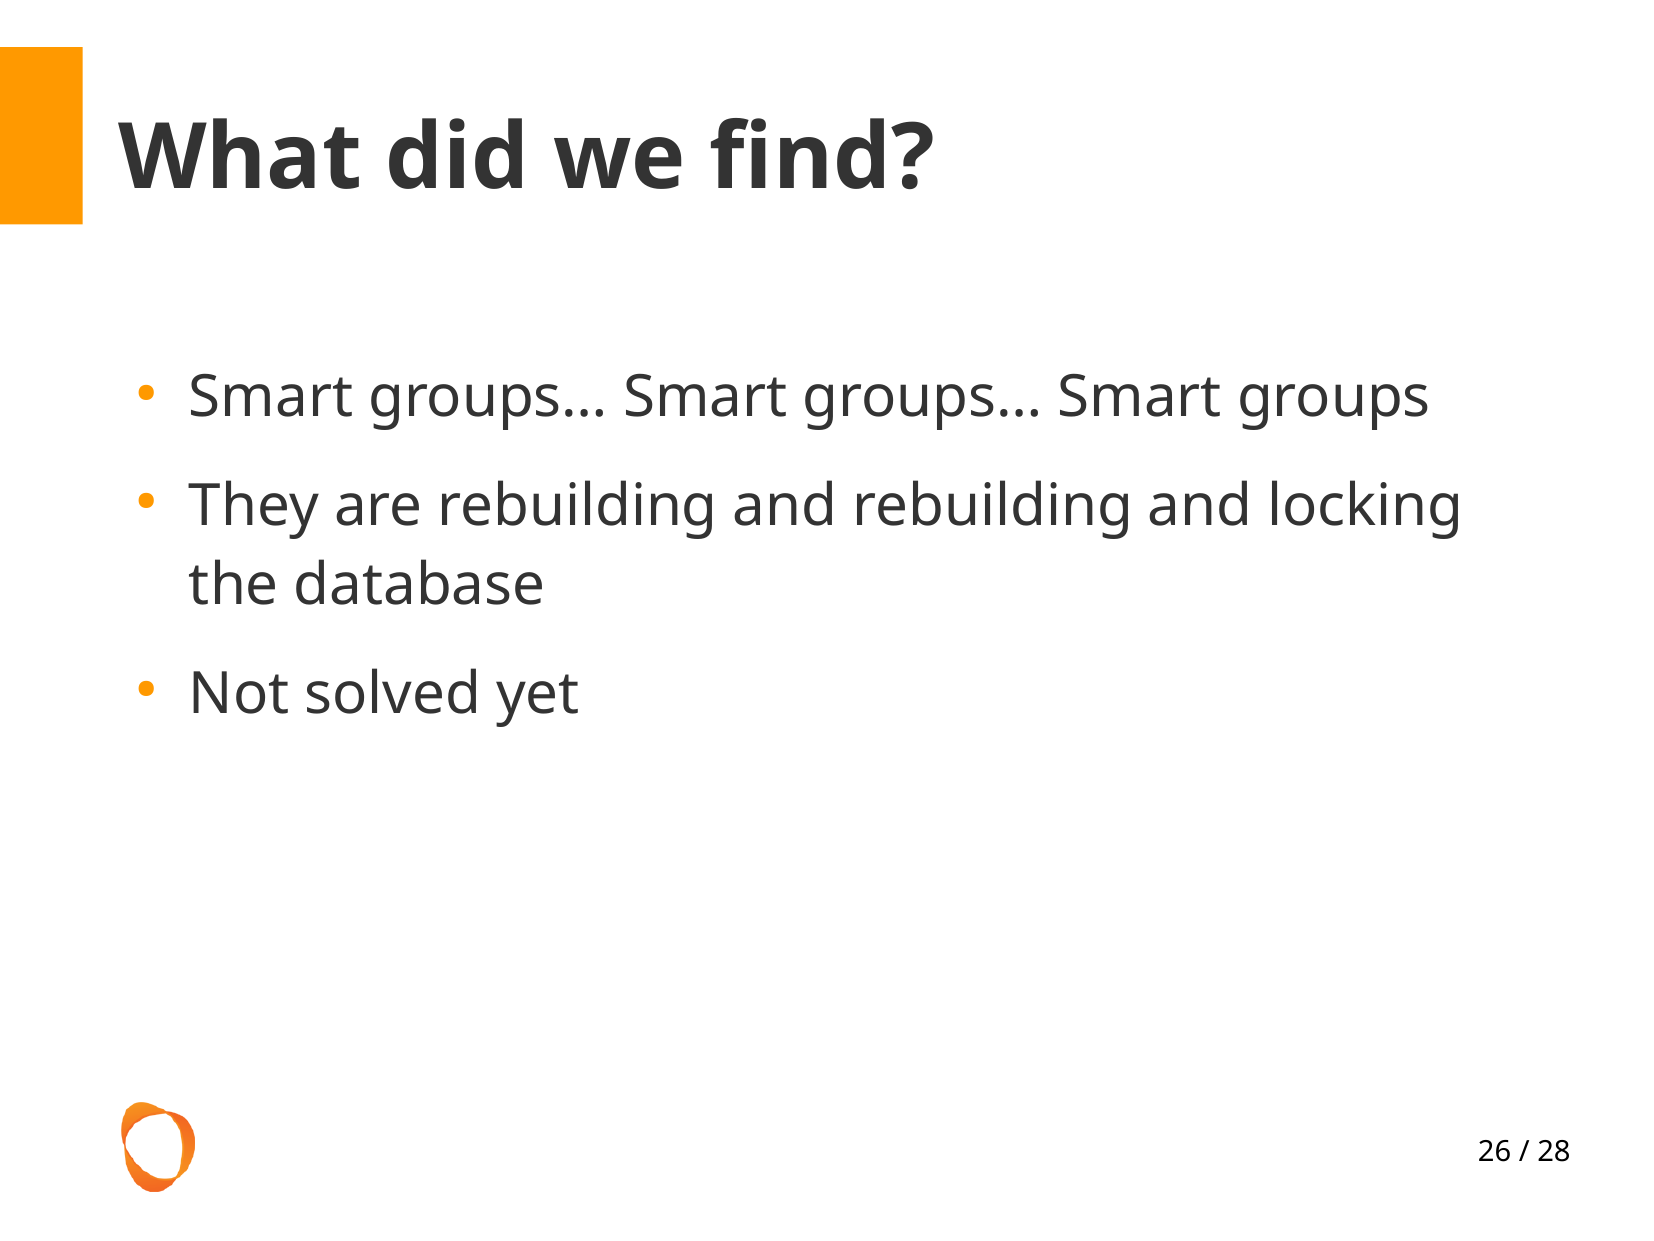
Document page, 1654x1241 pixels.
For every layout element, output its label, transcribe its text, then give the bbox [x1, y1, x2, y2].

list Smart groups… Smart groups… Smart groups They are rebuilding and rebuilding and locking the database Not solved yet [118, 354, 1536, 1074]
title What did we find? [118, 49, 1571, 257]
picture [118, 1101, 196, 1193]
